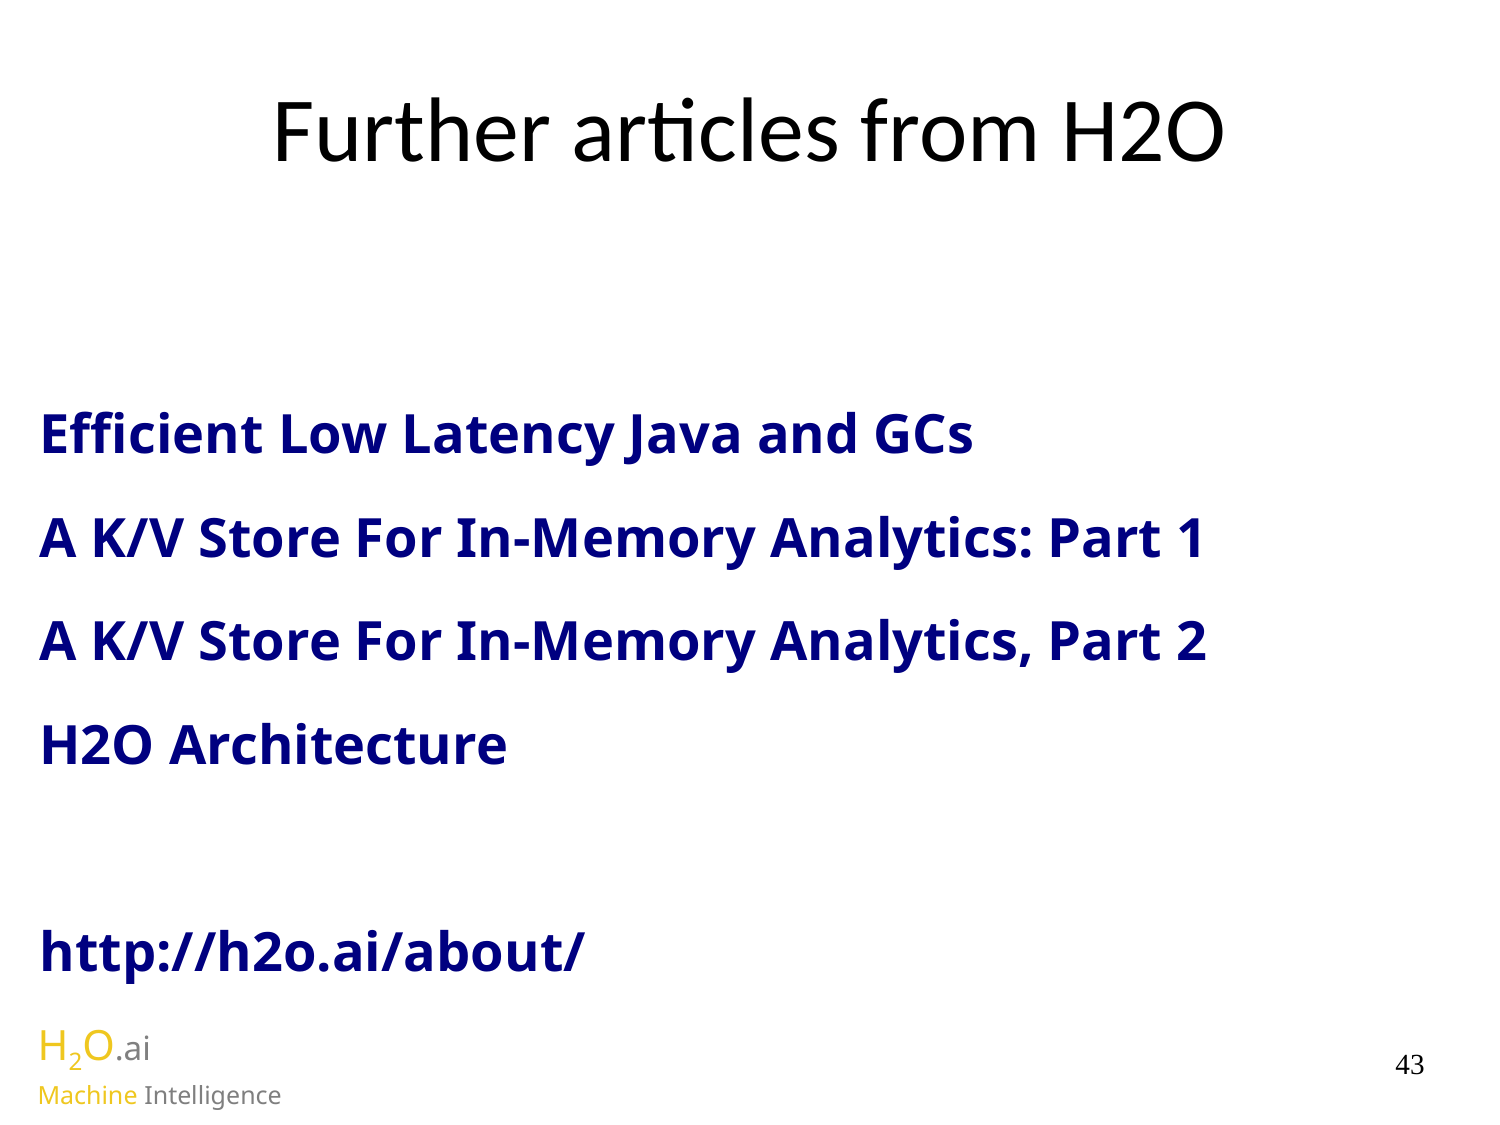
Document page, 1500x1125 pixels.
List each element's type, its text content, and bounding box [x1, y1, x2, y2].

title Further articles from H2O [75, 15, 1425, 263]
text_box [45, 525, 1423, 801]
list Efficient Low Latency Java and GCs A K/V Store For In-Memory Analytics: Part 1 A K/V Store For In-Memory Analytics, Part 2 H2O Architecture http://h2o.ai/about/ [0, 292, 1500, 736]
